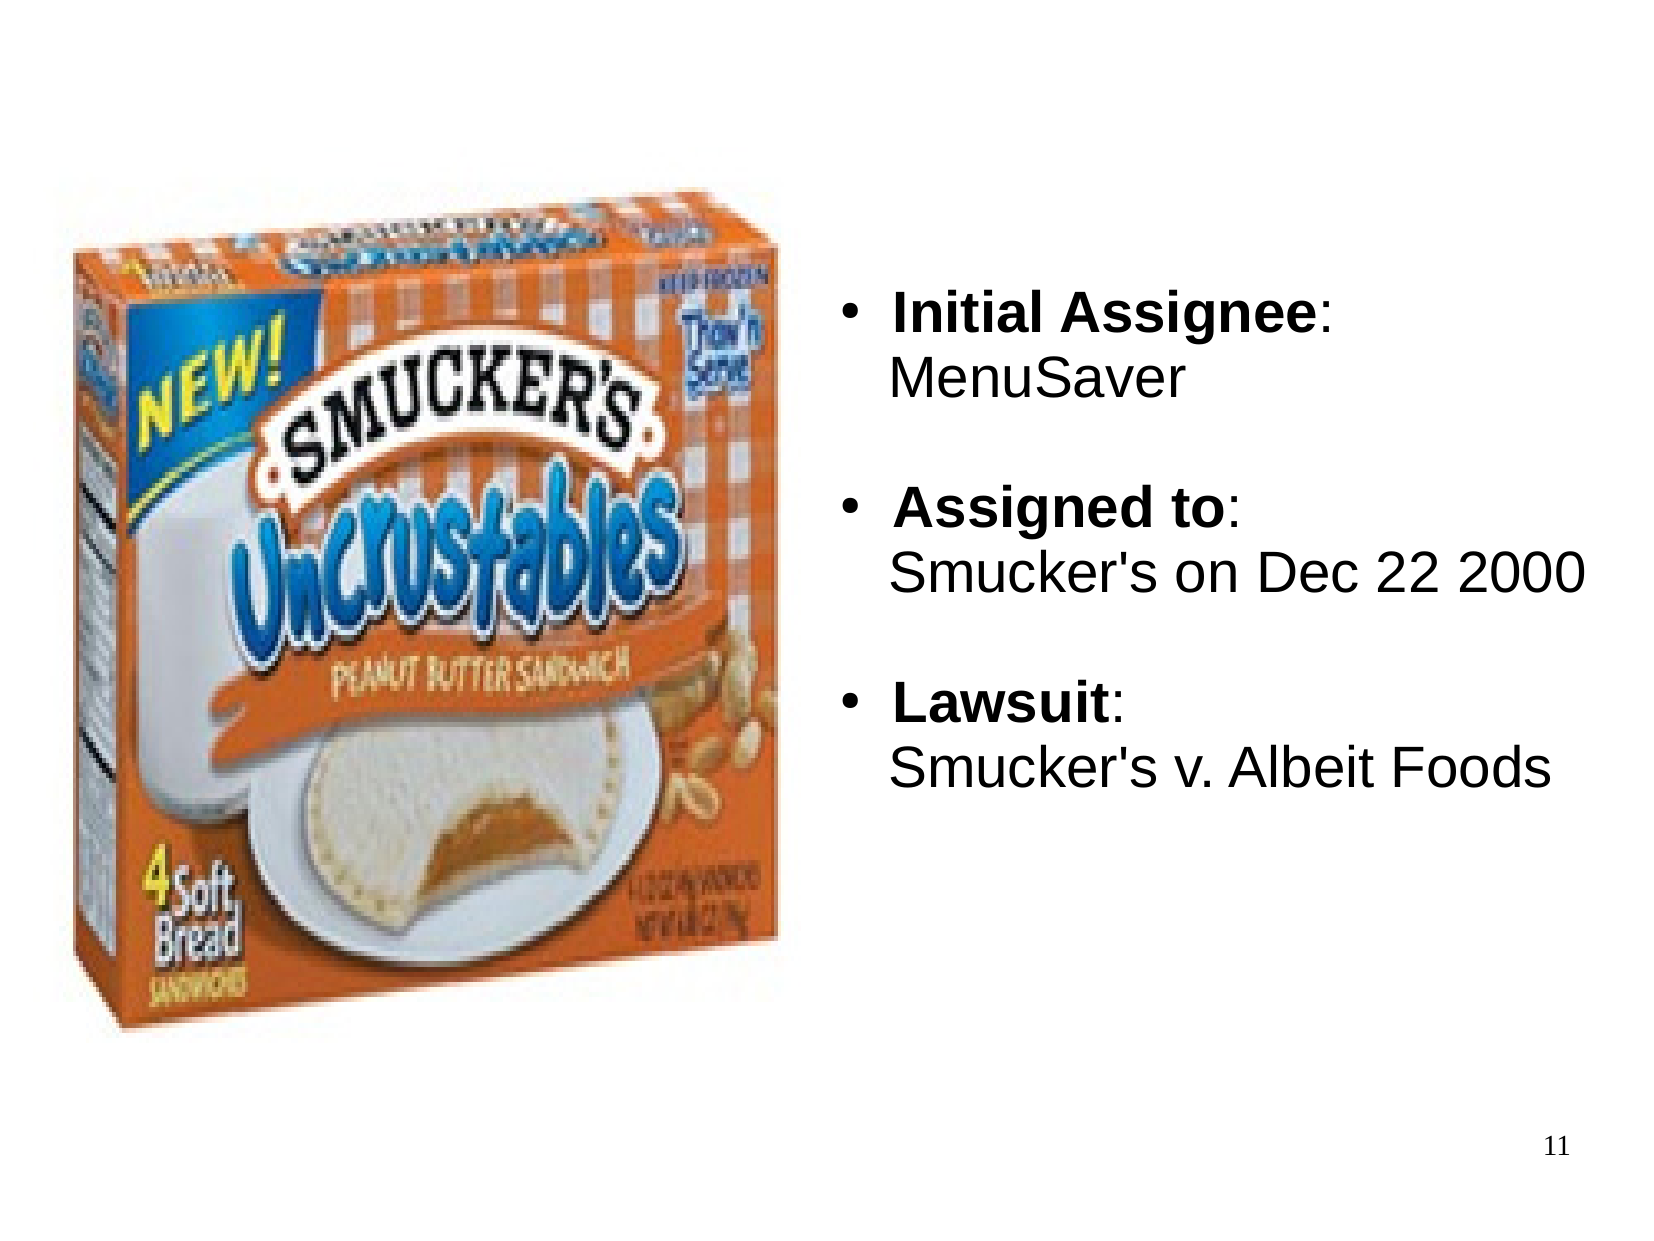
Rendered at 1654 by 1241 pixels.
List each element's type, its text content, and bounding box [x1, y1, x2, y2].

text_box Initial Assignee: MenuSaver Assigned to: Smucker's on Dec 22 2000 Lawsuit: Smucker's v. Albeit Foods [825, 272, 1654, 985]
picture [7, 147, 818, 1074]
